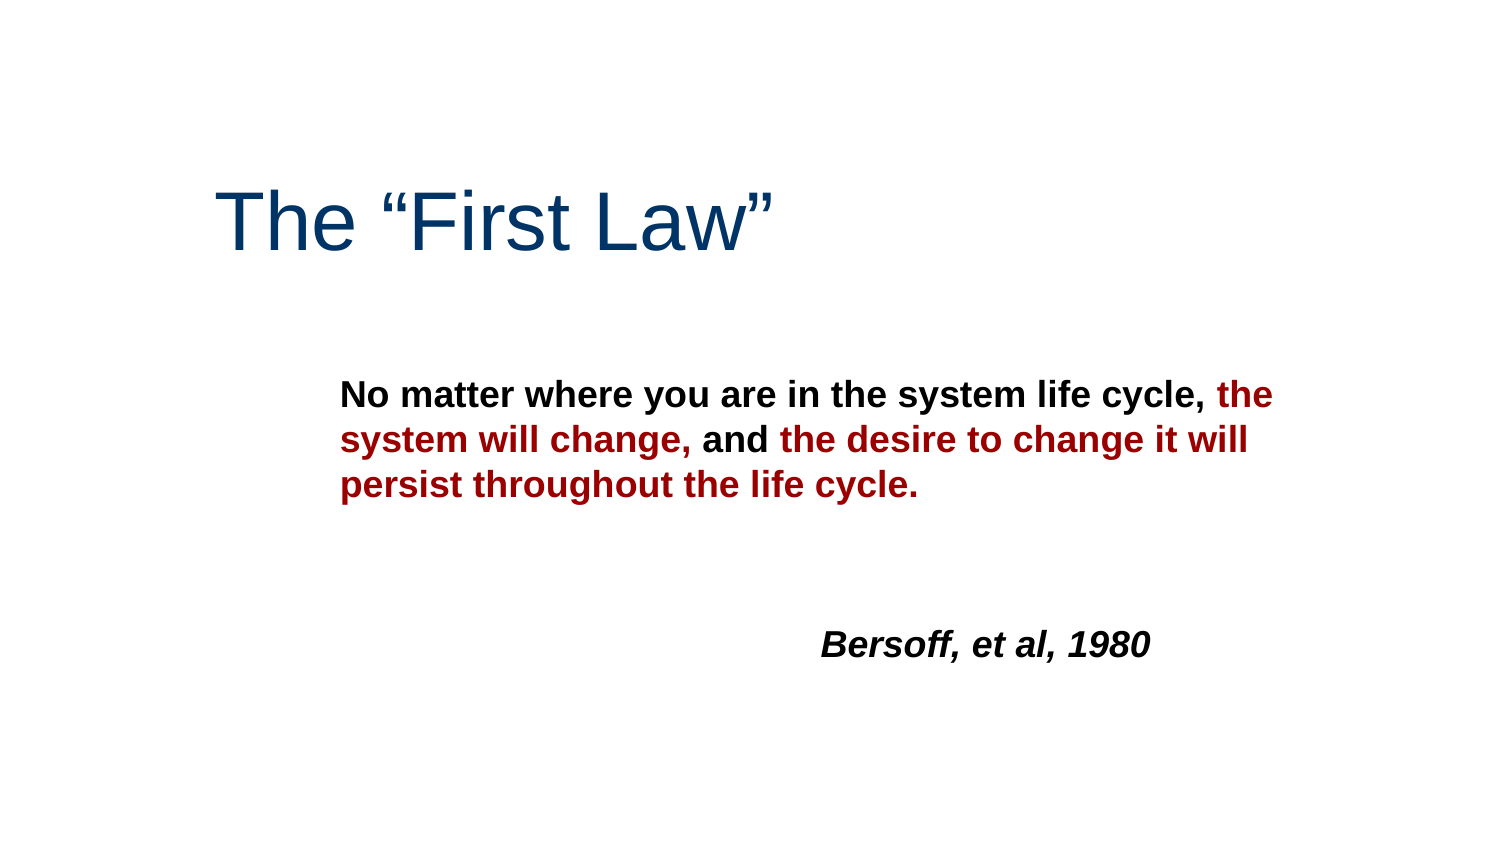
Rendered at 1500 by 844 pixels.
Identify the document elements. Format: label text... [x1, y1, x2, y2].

text_box Bersoff, et al, 1980 [805, 612, 1166, 673]
text_box No matter where you are in the system life cycle, the system will change, and the desire to change it will persist throughout the life cycle. [324, 362, 1353, 558]
title The “First Law” [200, 187, 843, 247]
